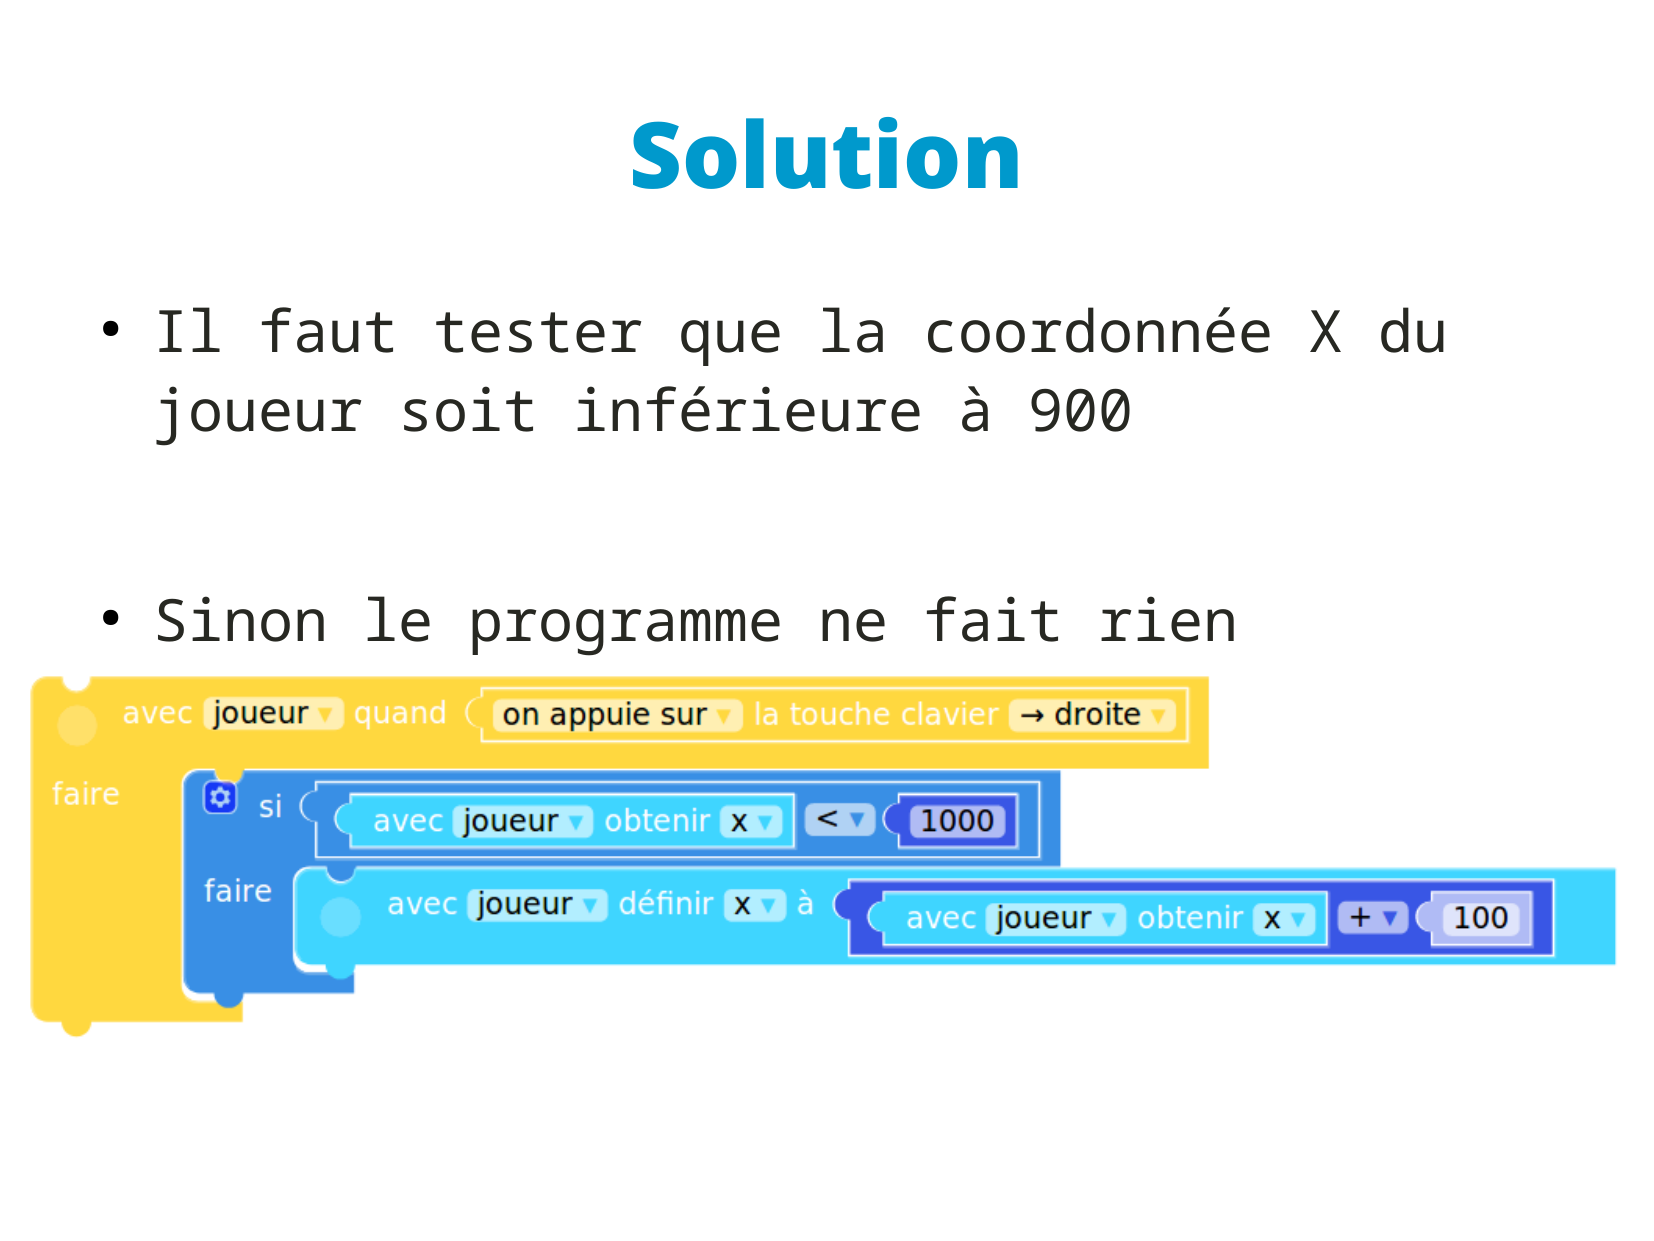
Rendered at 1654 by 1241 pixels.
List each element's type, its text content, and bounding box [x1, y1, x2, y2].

picture [15, 661, 1639, 1060]
list Il faut tester que la coordonnée X du joueur soit inférieure à 900 Sinon le programme ne fait rien [82, 290, 1571, 661]
title Solution [82, 49, 1571, 257]
